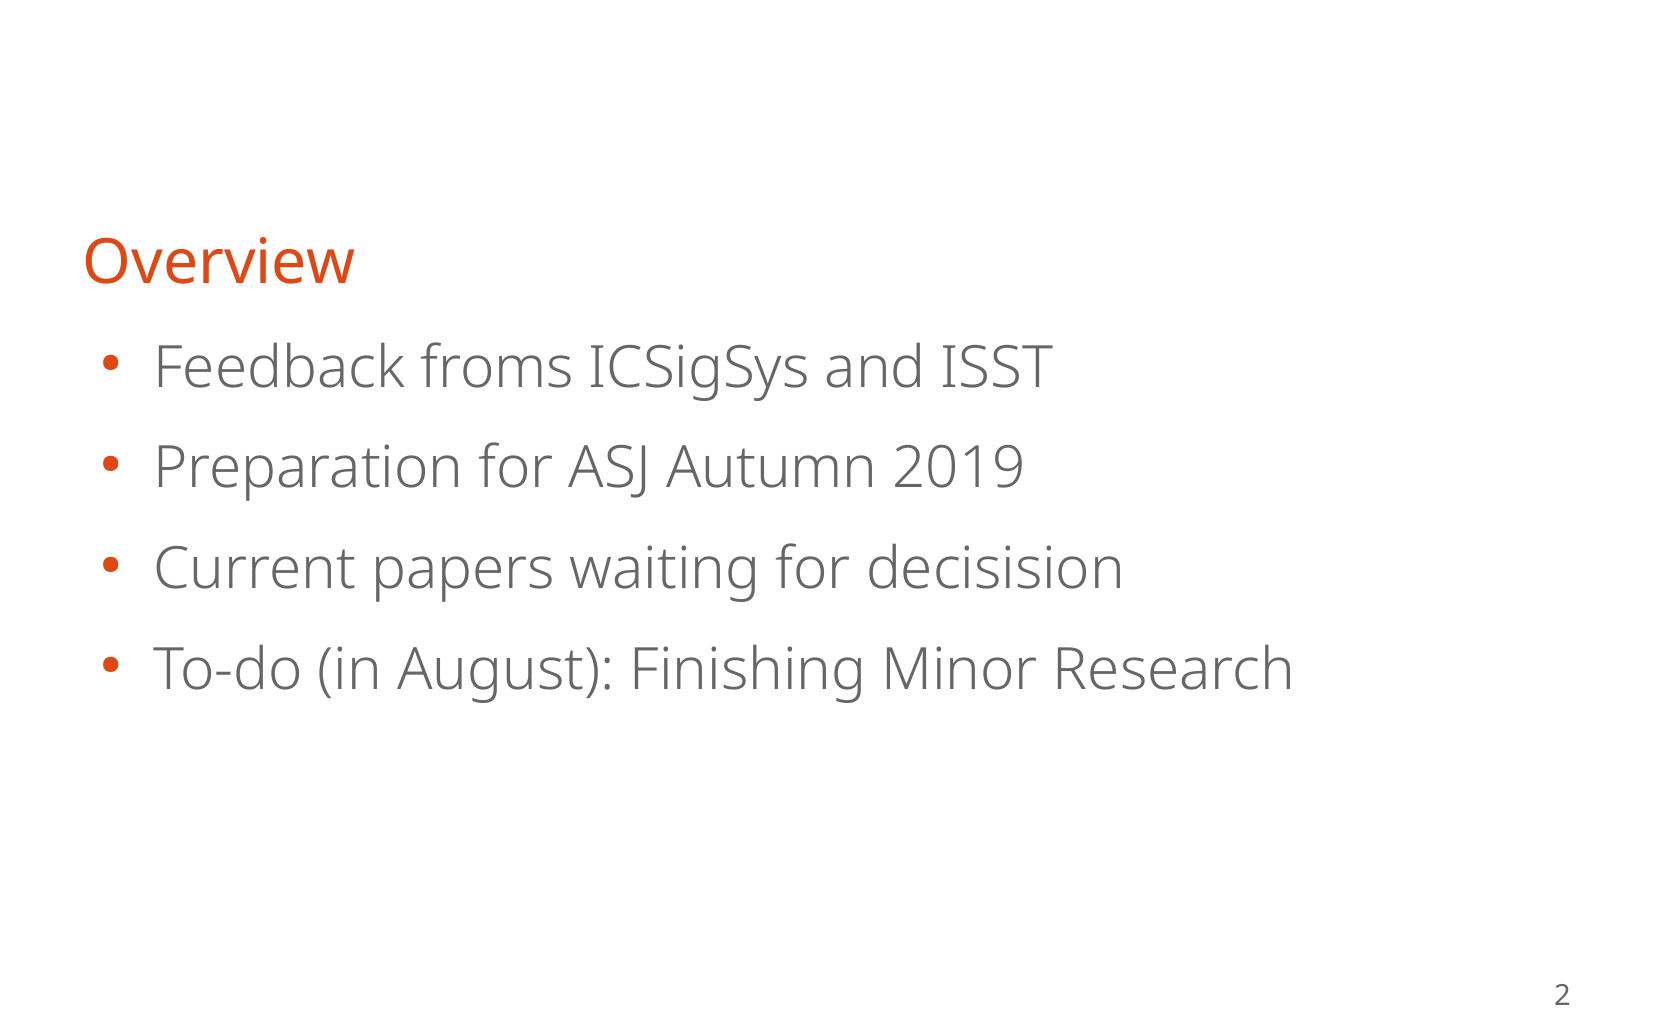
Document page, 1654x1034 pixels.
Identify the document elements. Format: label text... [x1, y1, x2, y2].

list Feedback froms ICSigSys and ISST Preparation for ASJ Autumn 2019 Current papers waiting for decisision To-do (in August): Finishing Minor Research [82, 324, 1571, 842]
title Overview [82, 206, 1571, 313]
